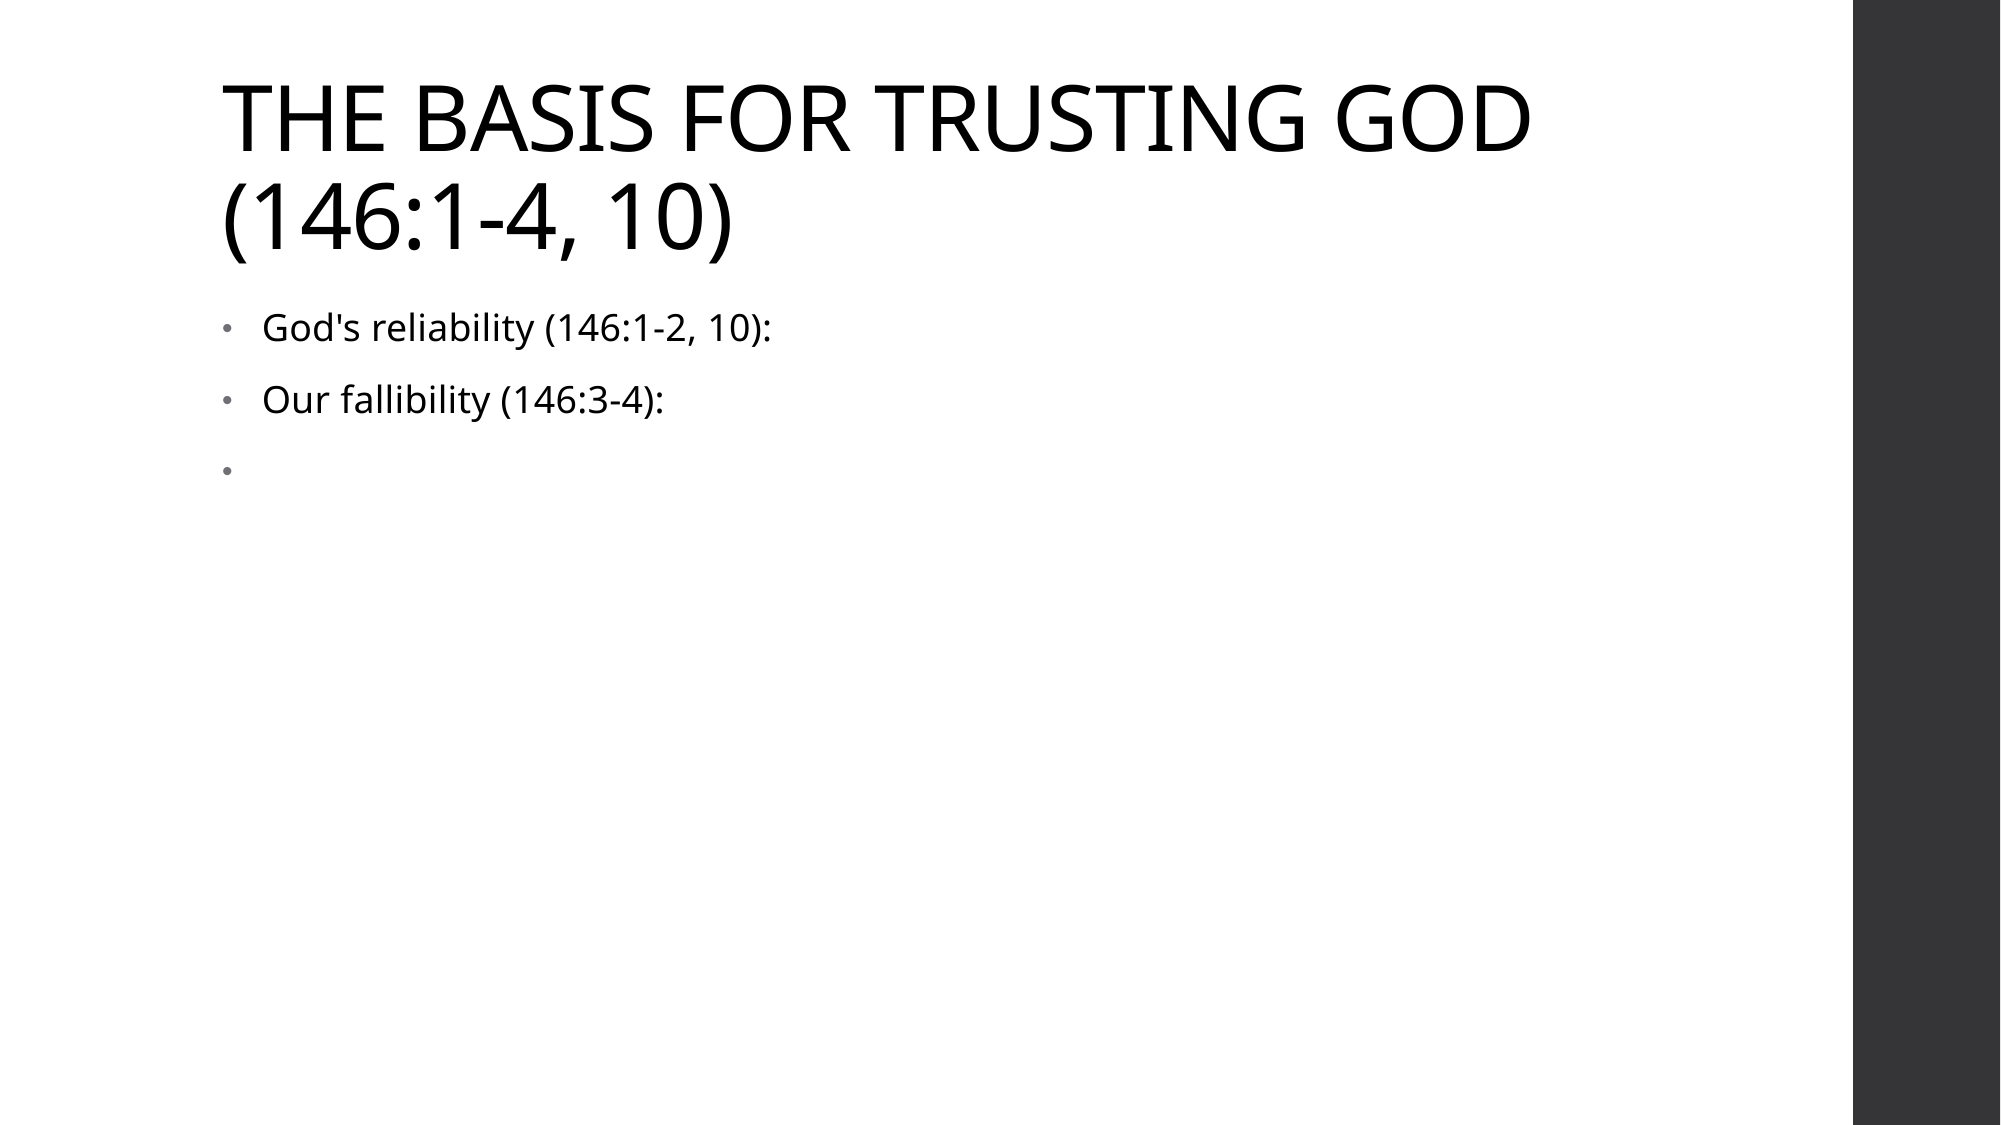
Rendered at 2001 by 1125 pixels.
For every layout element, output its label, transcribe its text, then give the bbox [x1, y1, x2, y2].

list God's reliability (146:1-2, 10): Our fallibility (146:3-4): [206, 299, 1617, 1014]
title THE BASIS FOR TRUSTING GOD (146:1-4, 10) [206, 60, 1797, 278]
